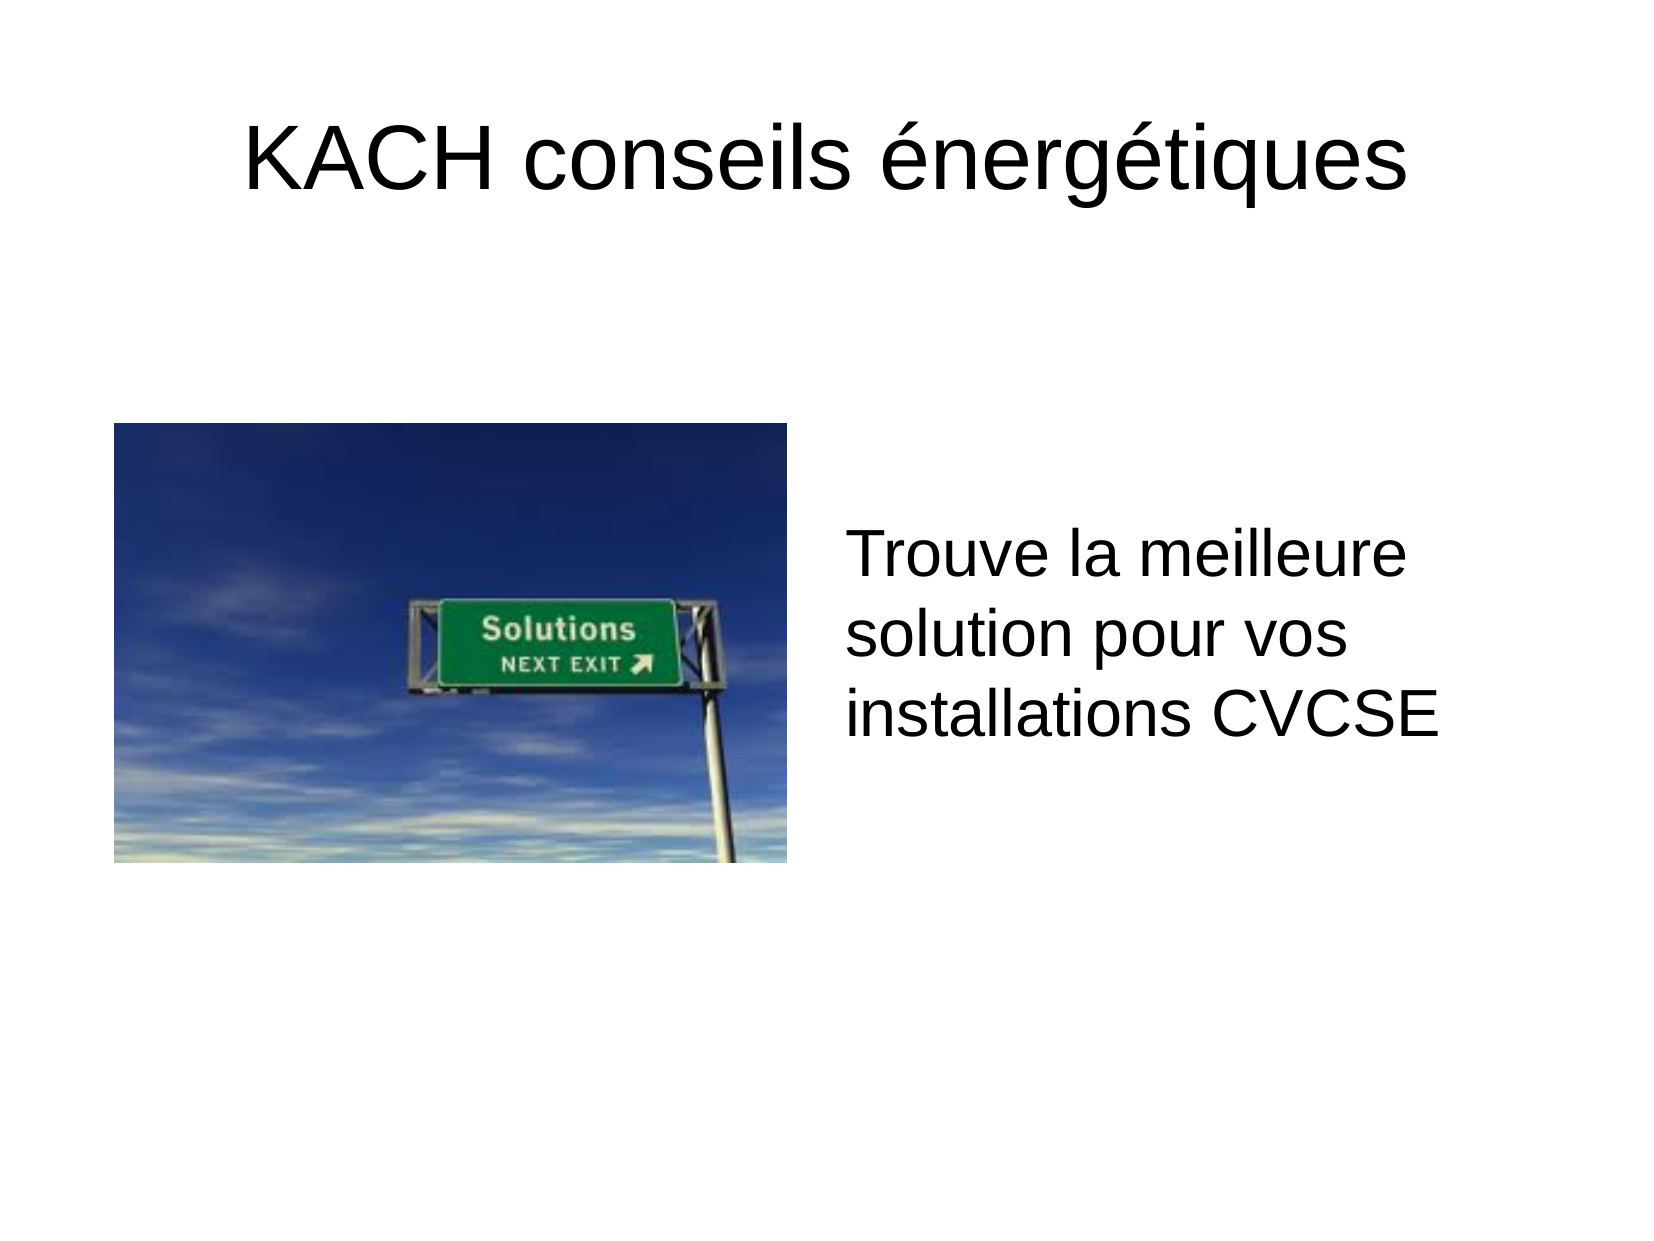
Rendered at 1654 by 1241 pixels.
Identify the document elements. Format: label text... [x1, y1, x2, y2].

title KACH conseils énergétiques [82, 56, 1571, 250]
list Trouve la meilleure solution pour vos installations CVCSE [845, 290, 1572, 1094]
picture [114, 423, 787, 864]
